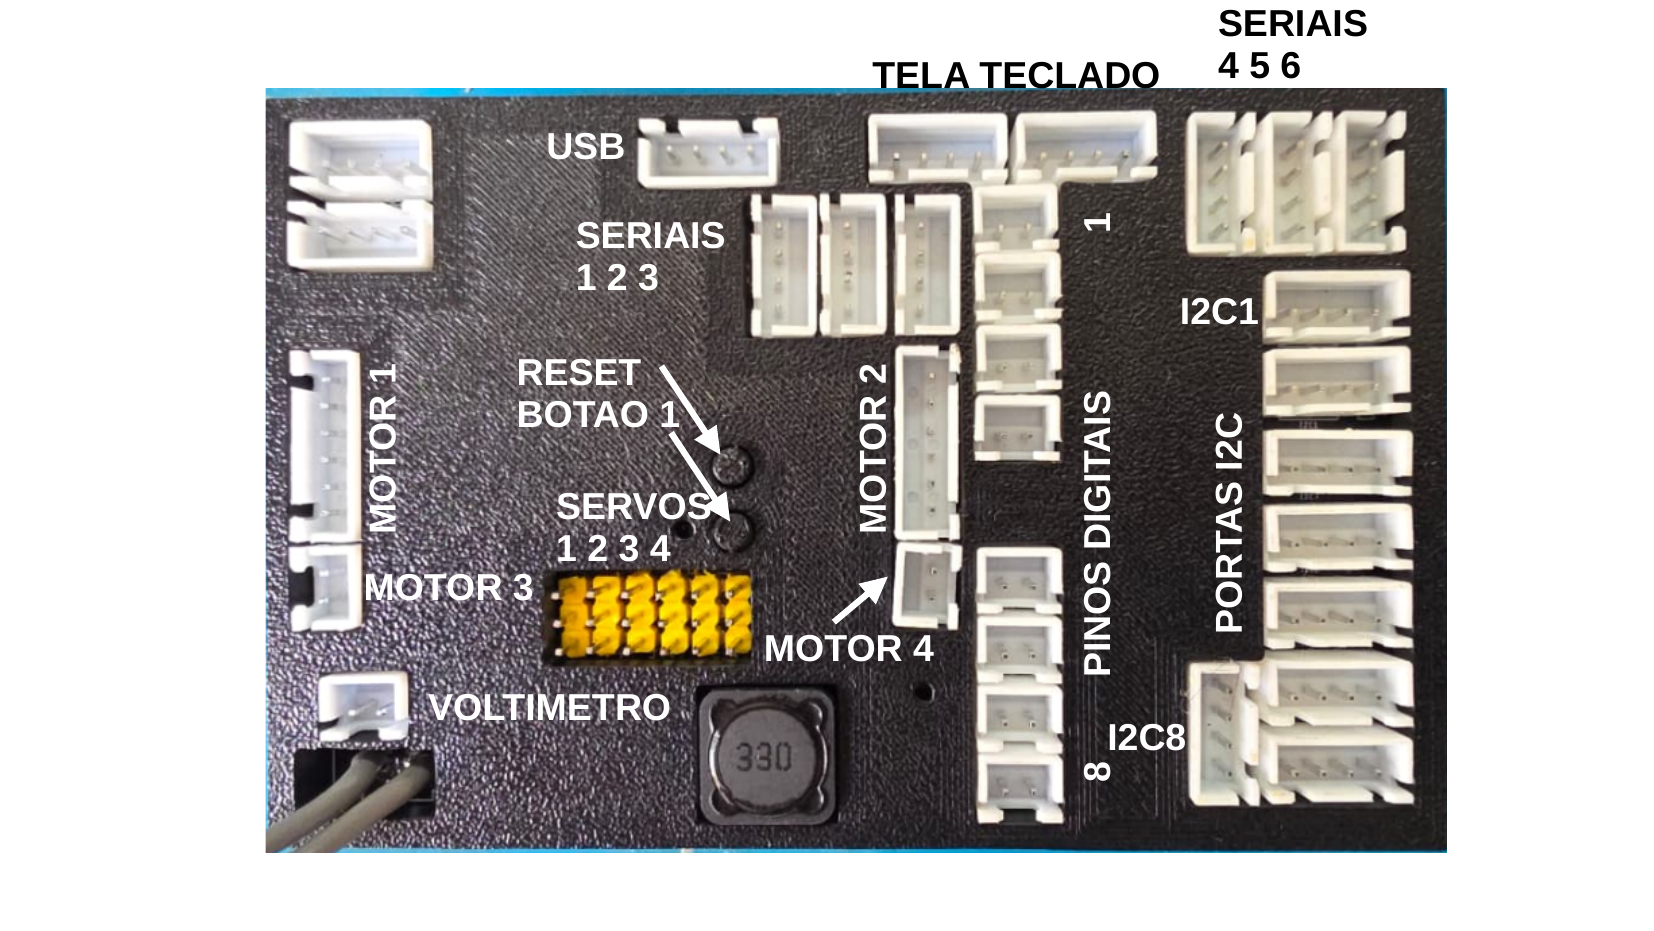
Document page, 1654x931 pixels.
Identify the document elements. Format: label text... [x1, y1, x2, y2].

text_box SERVOS 1 2 3 4 [541, 477, 749, 577]
text_box SERIAIS 4 5 6 [1203, 0, 1411, 94]
text_box I2C1 [1168, 283, 1372, 343]
text_box MOTOR 2 [844, 342, 904, 550]
text_box I2C8 [1168, 708, 1211, 768]
text_box VOLTIMETRO [413, 679, 709, 778]
text_box 8 PINOS DIGITAIS 1 [1068, 177, 1168, 798]
text_box SERIAIS 1 2 3 [561, 206, 768, 306]
text_box MOTOR 4 [749, 619, 956, 679]
text_box MOTOR 3 [348, 558, 556, 619]
text_box RESET BOTAO 1 [501, 344, 709, 443]
text_box USB [531, 118, 650, 178]
text_box MOTOR 1 [354, 342, 414, 550]
text_box TELA TECLADO [857, 46, 1212, 146]
text_box PORTAS I2C [1200, 396, 1300, 650]
picture [265, 88, 1447, 853]
